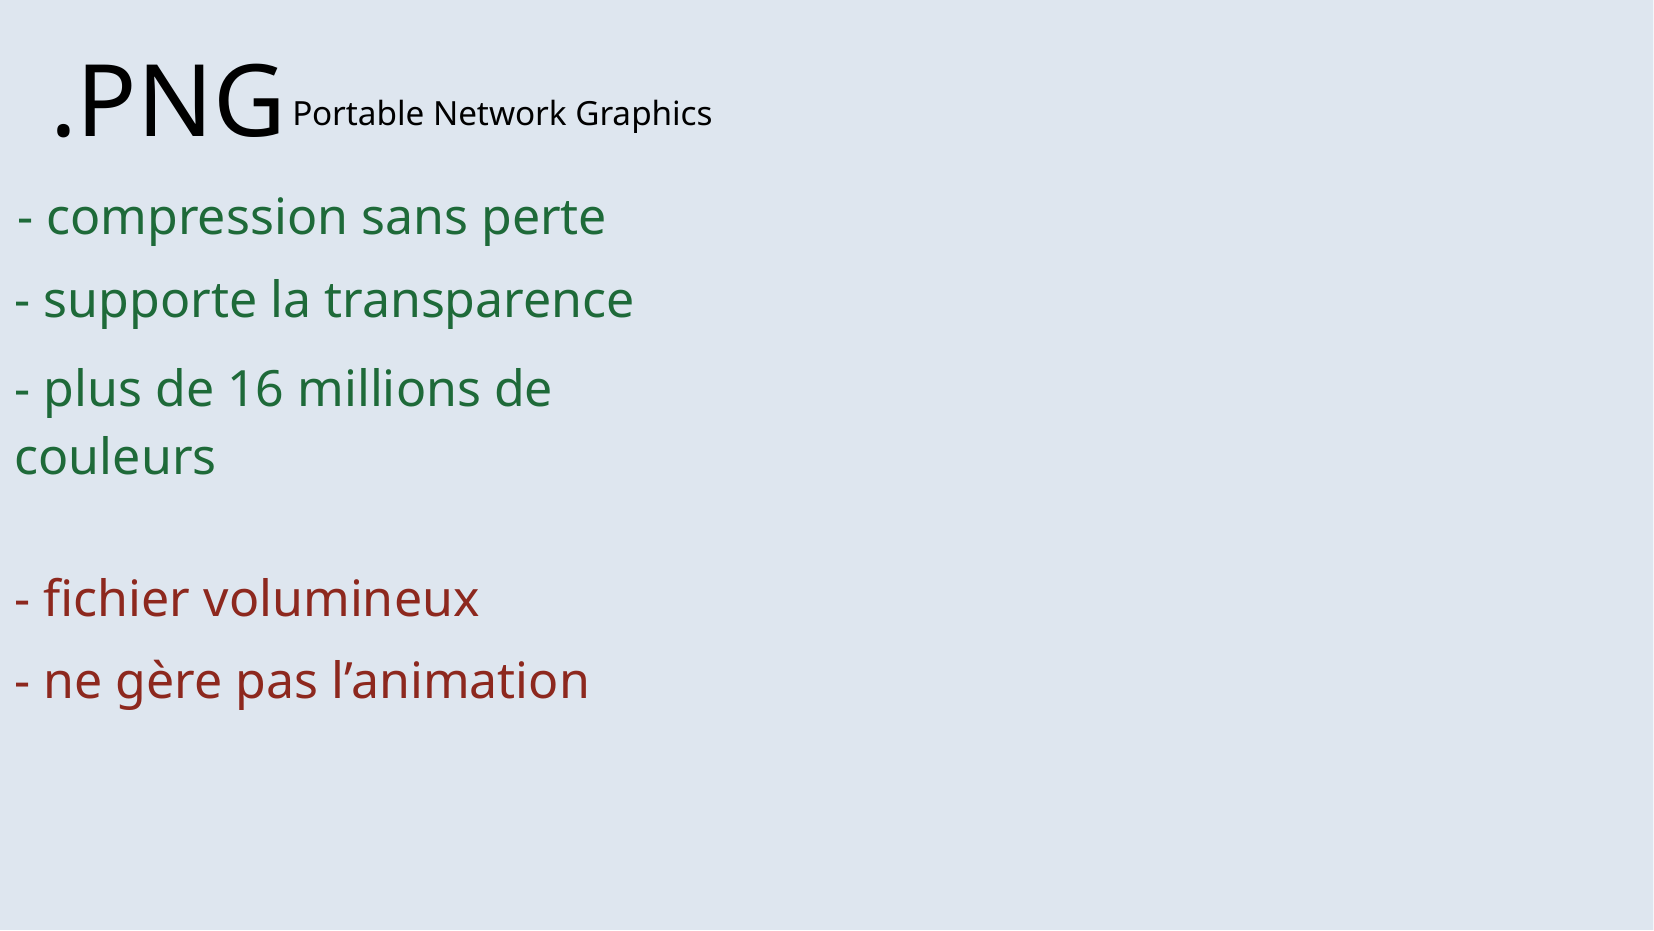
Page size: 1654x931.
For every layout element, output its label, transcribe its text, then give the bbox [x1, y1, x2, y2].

text_box - supporte la transparence [0, 256, 939, 331]
text_box Portable Network Graphics [277, 82, 869, 141]
text_box - compression sans perte [2, 173, 780, 249]
text_box .PNG [35, 21, 308, 154]
text_box - ne gère pas l’animation [0, 637, 626, 712]
text_box - fichier volumineux [0, 555, 969, 632]
text_box - plus de 16 millions de couleurs [0, 345, 780, 420]
